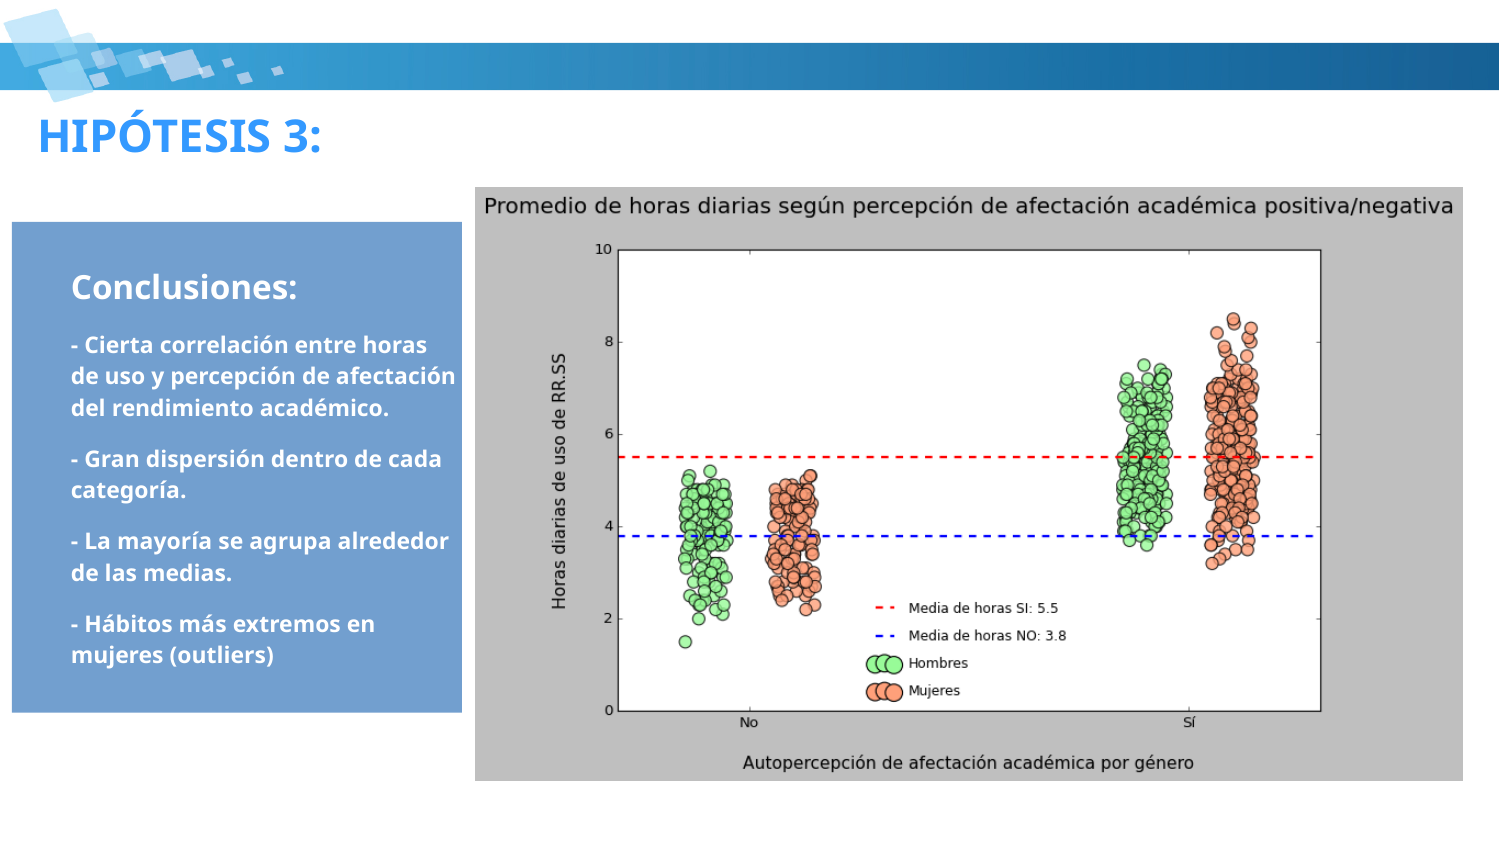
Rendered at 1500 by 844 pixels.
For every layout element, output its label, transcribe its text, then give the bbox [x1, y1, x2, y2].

picture [0, 0, 1499, 842]
list Conclusiones: - Cierta correlación entre horas de uso y percepción de afectación del rendimiento académico. - Gran dispersión dentro de cada categoría. - La mayoría se agrupa alrededor de las medias. - Hábitos más extremos en mujeres (outliers) [11, 221, 462, 713]
title HIPÓTESIS 3: [37, 6, 1463, 326]
